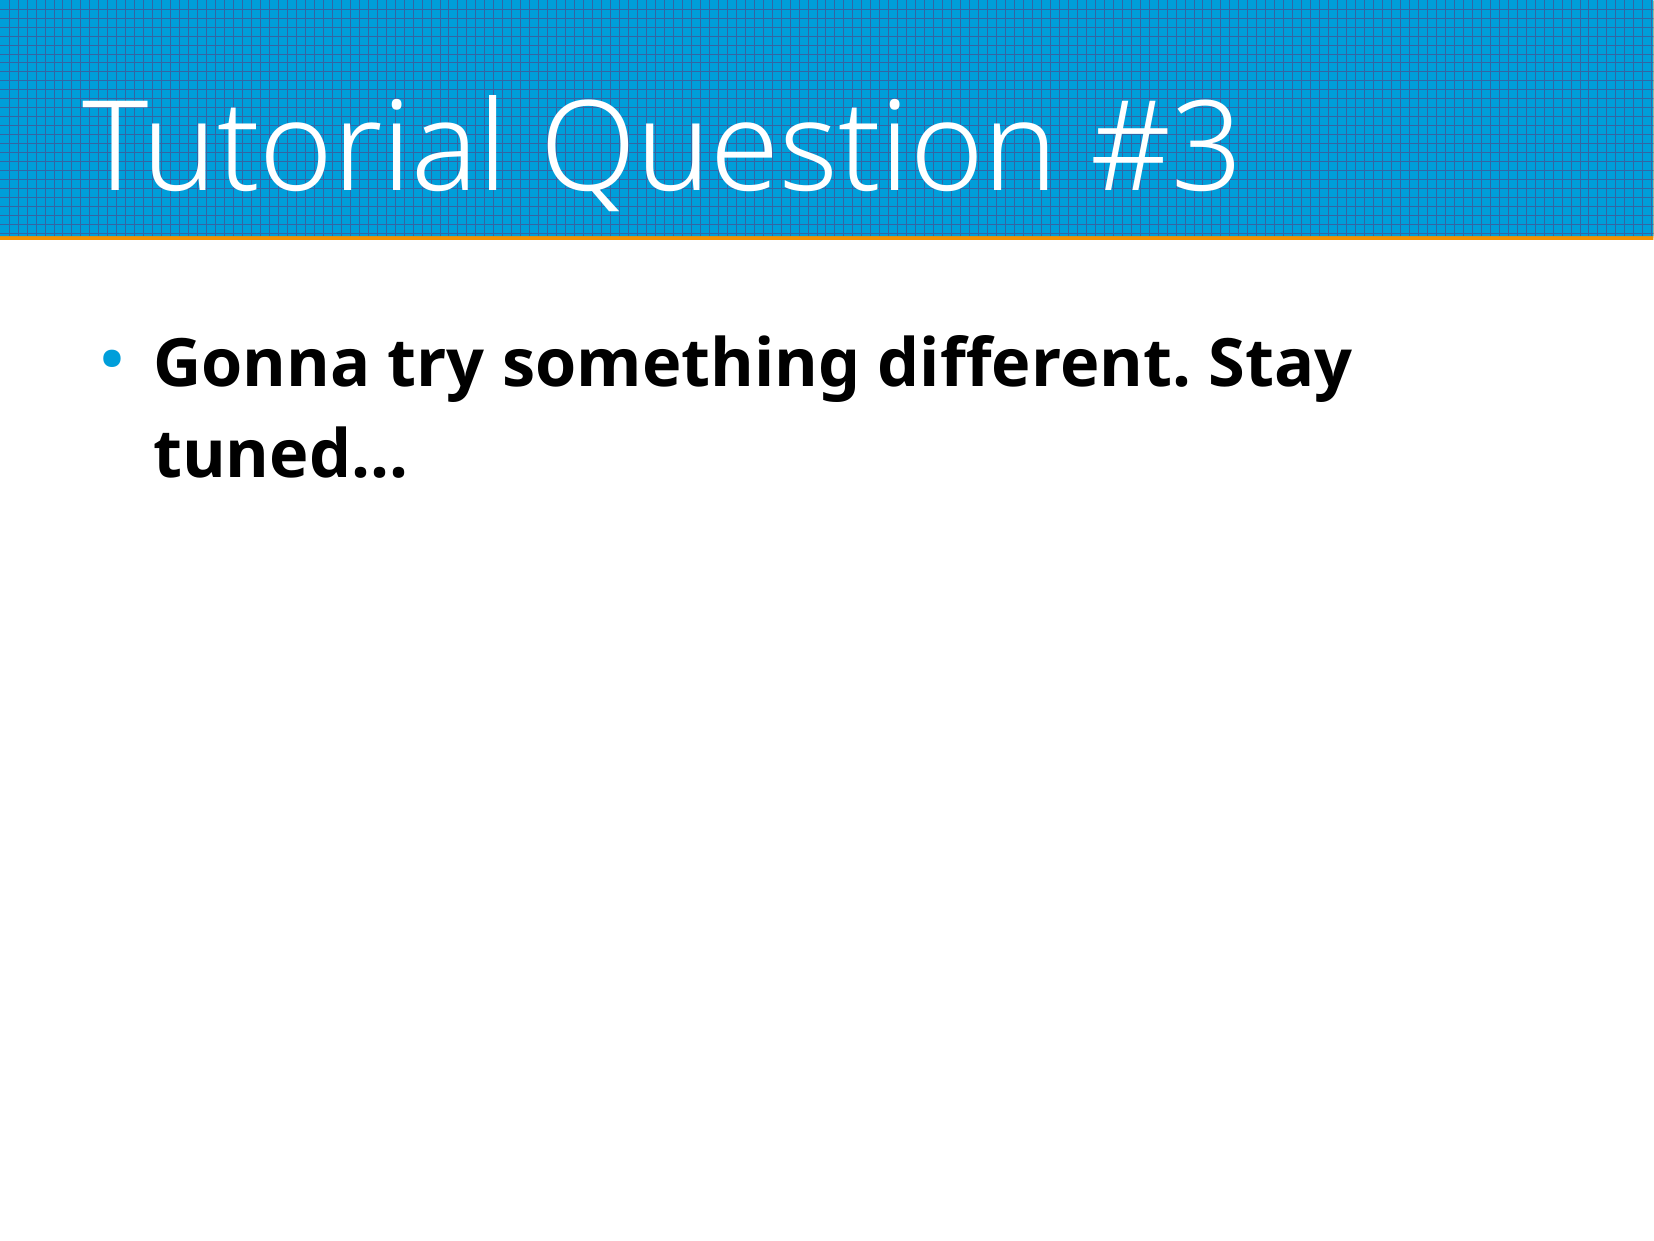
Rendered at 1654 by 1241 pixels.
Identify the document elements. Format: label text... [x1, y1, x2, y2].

list Gonna try something different. Stay tuned… [82, 314, 1563, 1081]
title Tutorial Question #3 [82, 19, 1571, 227]
